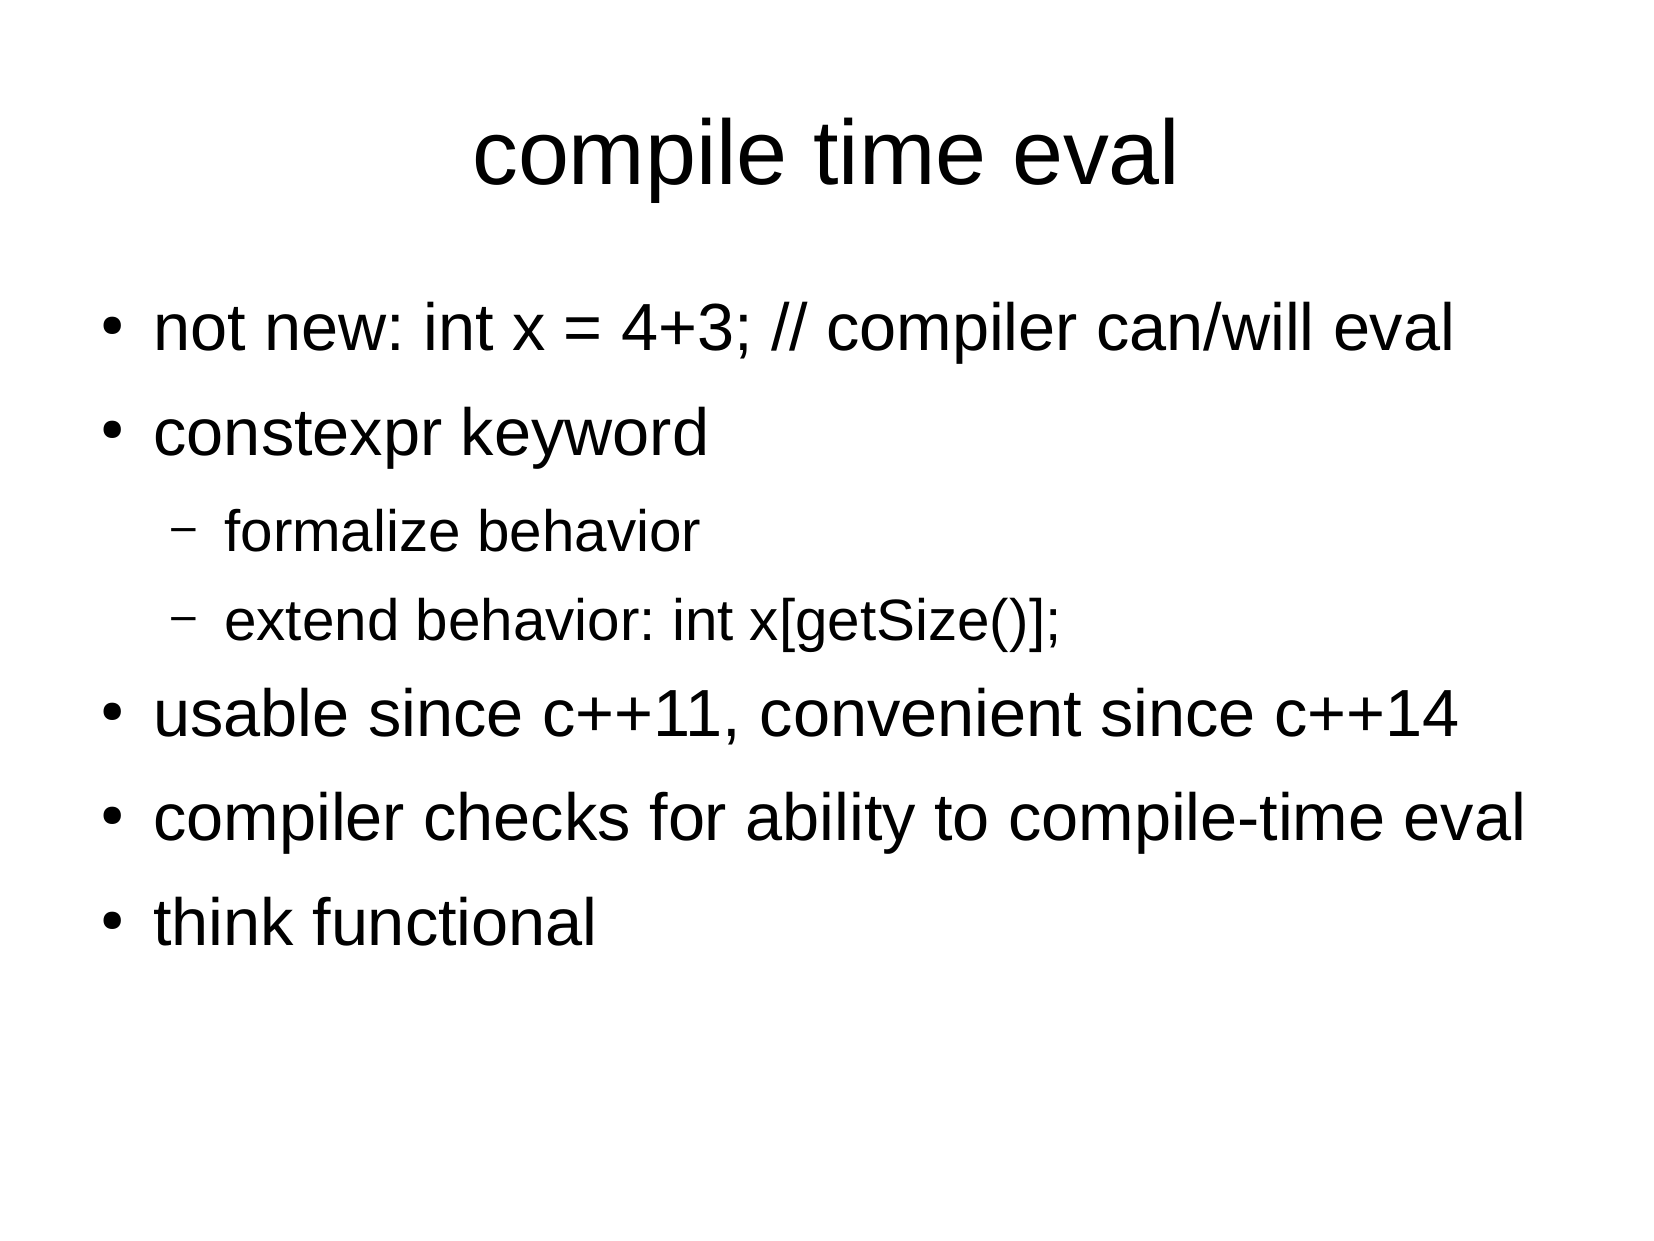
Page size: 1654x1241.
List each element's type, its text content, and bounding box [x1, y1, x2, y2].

title compile time eval [82, 49, 1571, 257]
list not new: int x = 4+3; // compiler can/will eval constexpr keyword formalize behavior extend behavior: int x[getSize()]; usable since c++11, convenient since c++14 compiler checks for ability to compile-time eval think functional [82, 290, 1571, 1010]
